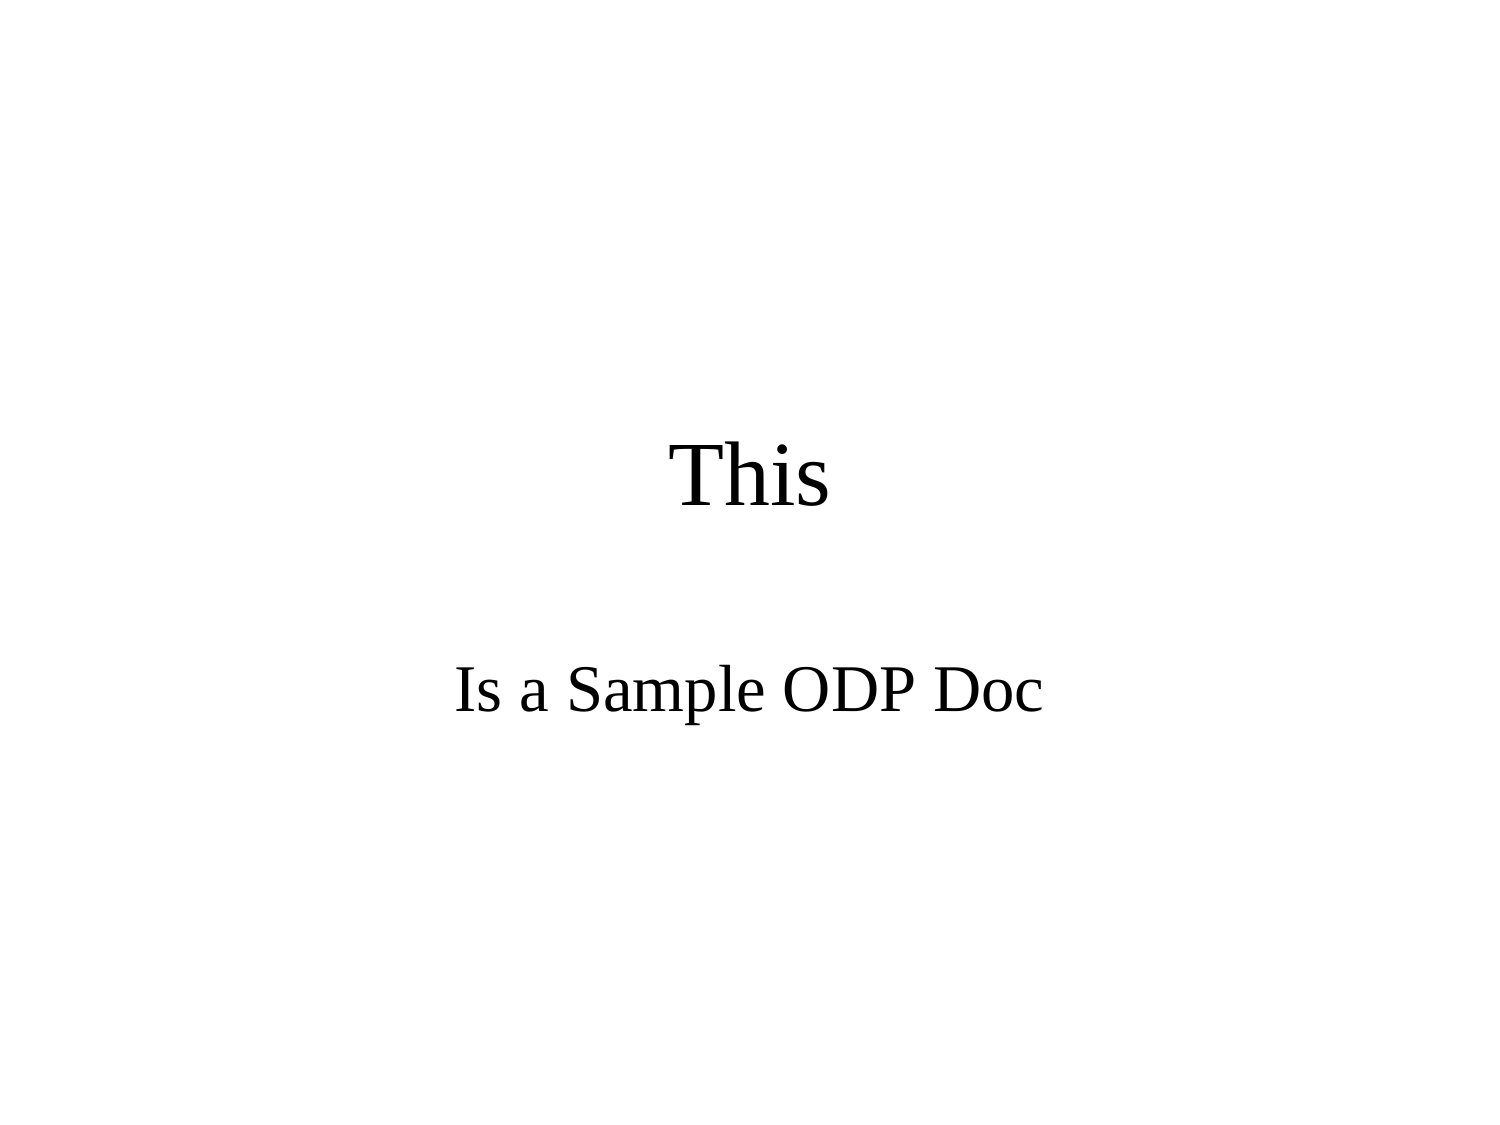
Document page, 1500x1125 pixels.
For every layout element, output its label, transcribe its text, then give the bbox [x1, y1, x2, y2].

subtitle Is a Sample ODP Doc [225, 637, 1276, 925]
title This [112, 375, 1388, 563]
